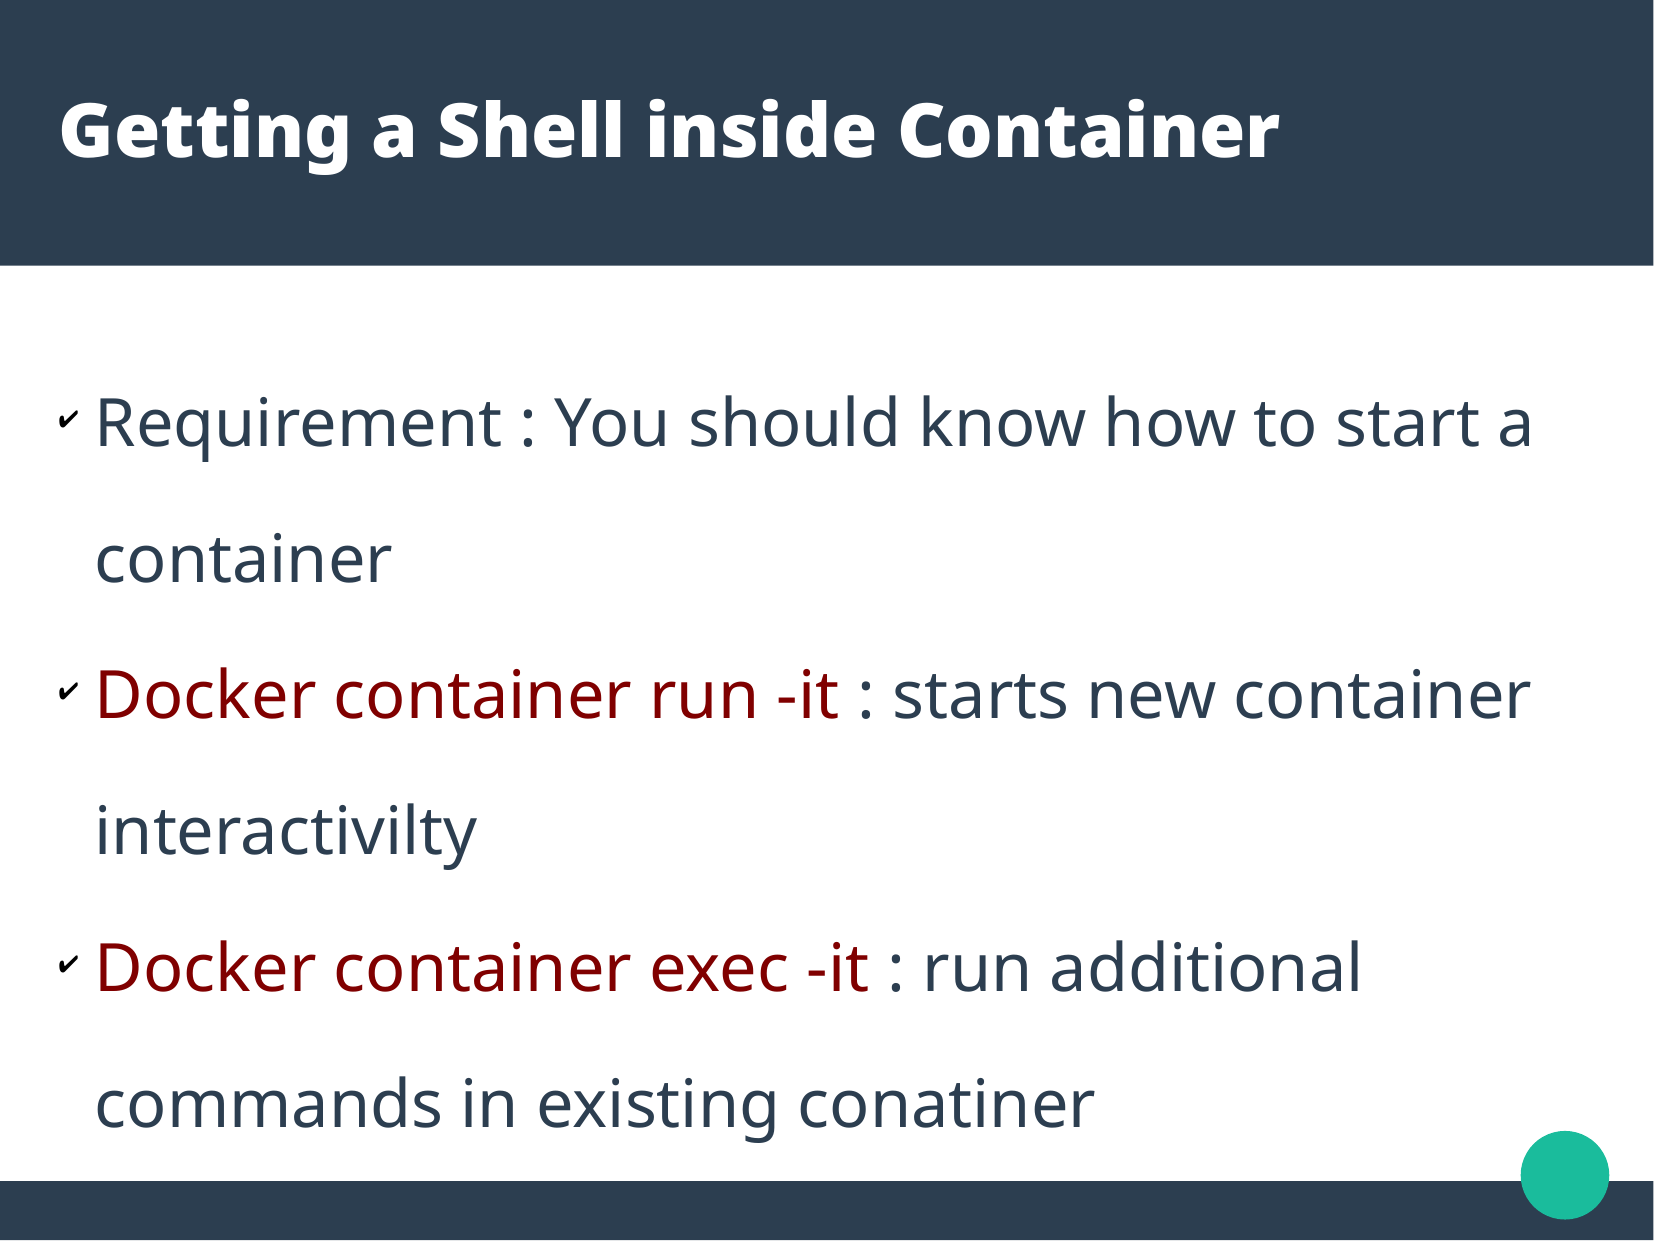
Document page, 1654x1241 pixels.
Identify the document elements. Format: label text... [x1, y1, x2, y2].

subtitle Requirement : You should know how to start a container Docker container run -it : starts new container interactivilty Docker container exec -it : run additional commands in existing conatiner [59, 291, 1595, 1186]
title Getting a Shell inside Container [59, 40, 1595, 216]
